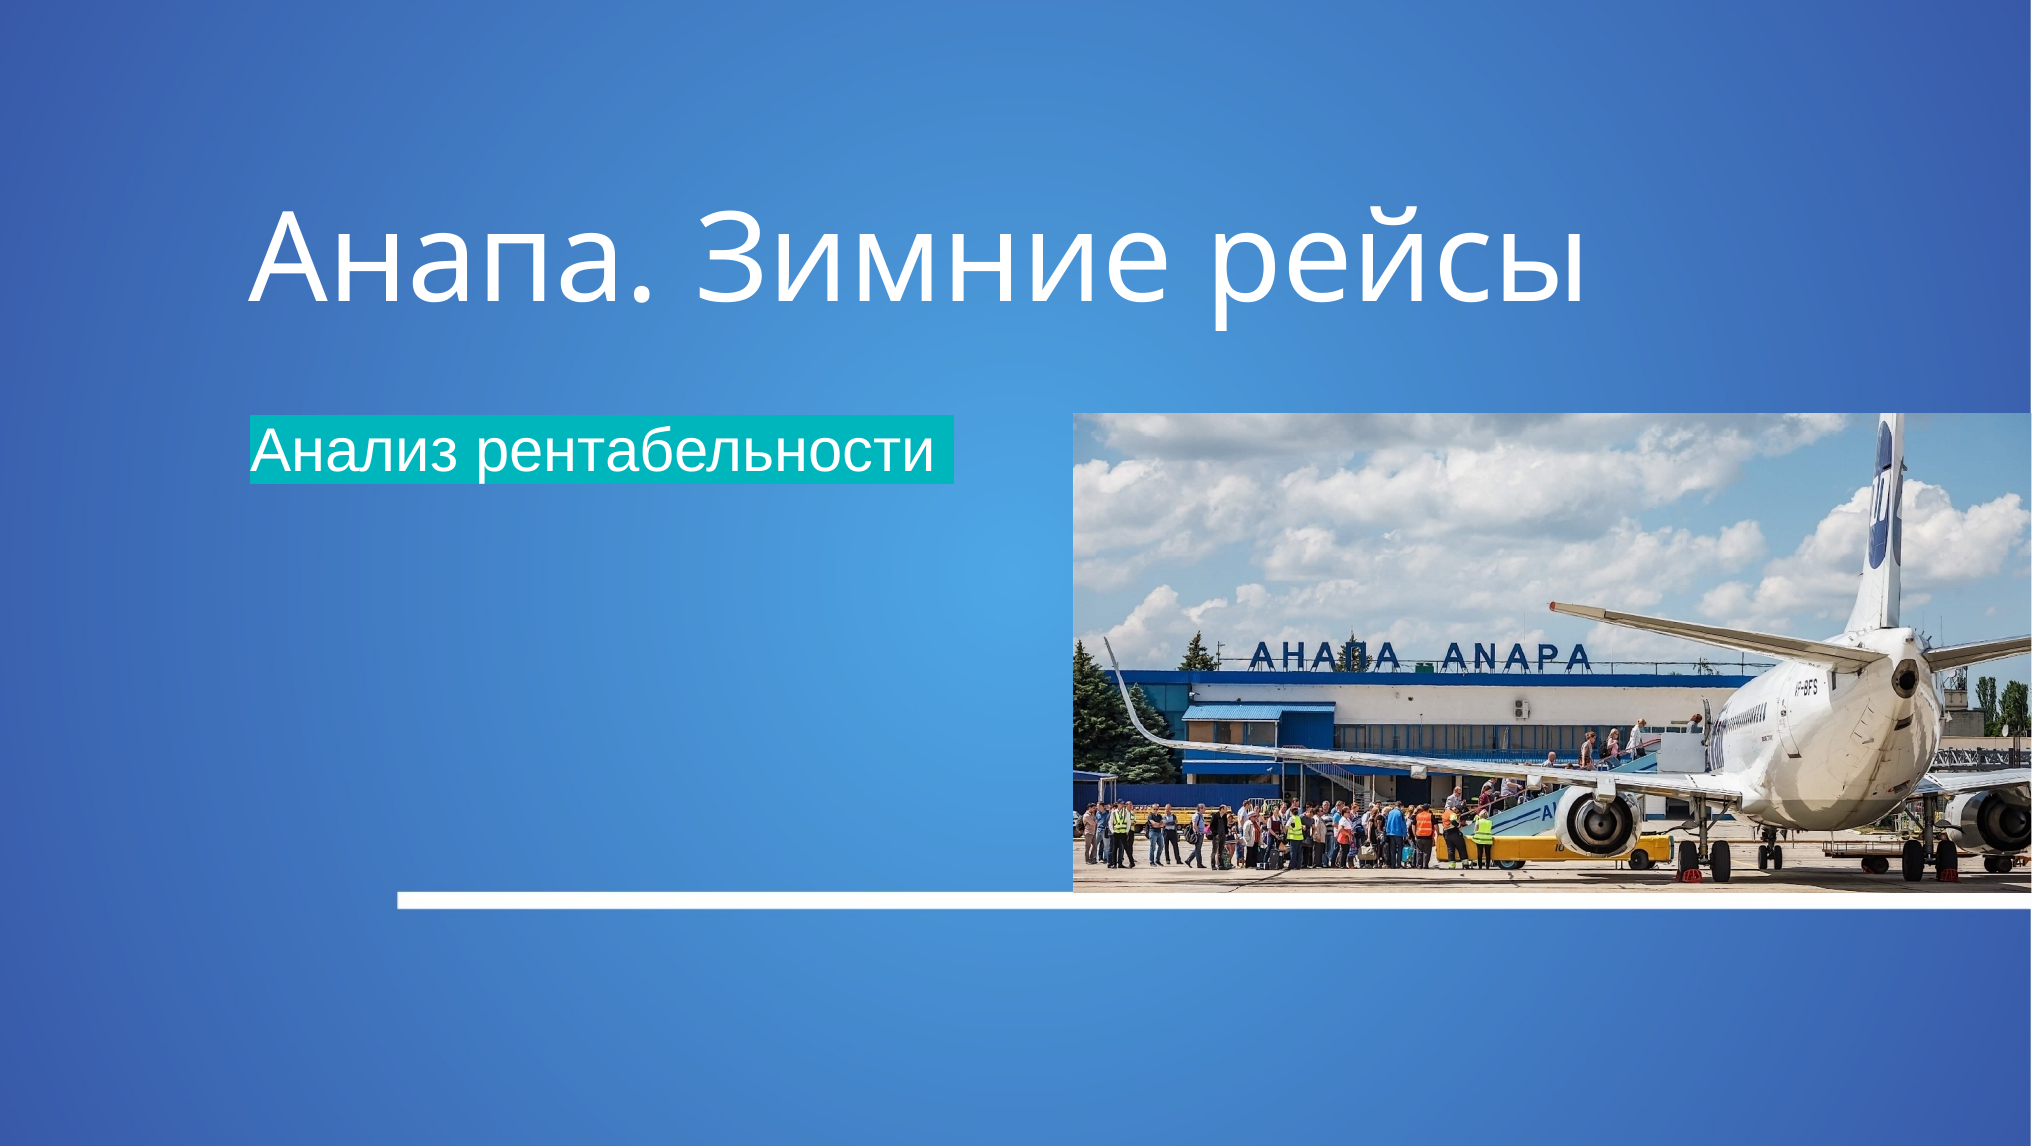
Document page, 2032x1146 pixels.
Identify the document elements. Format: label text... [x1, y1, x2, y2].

picture [0, 0, 2032, 1146]
subtitle Анализ рентабельности [248, 414, 957, 485]
title Анапа. Зимние рейсы [248, 106, 1772, 390]
